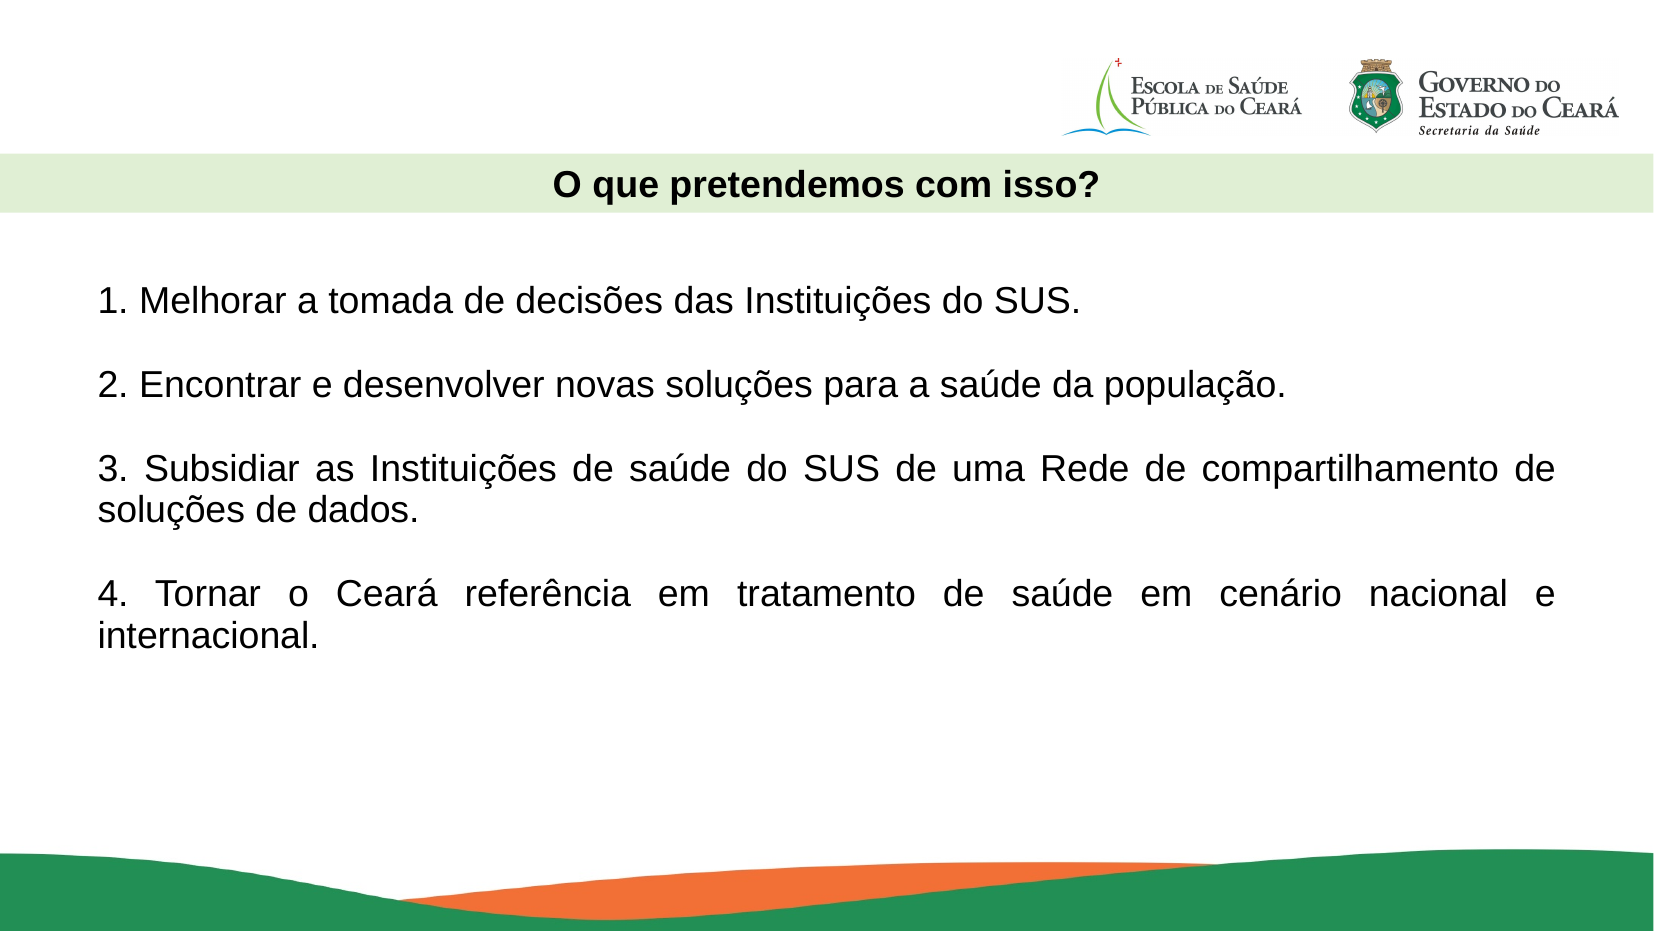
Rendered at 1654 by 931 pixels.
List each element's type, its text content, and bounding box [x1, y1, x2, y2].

picture [1061, 58, 1619, 136]
title O que pretendemos com isso? [0, 153, 1654, 213]
picture [0, 808, 1654, 931]
text_box 1. Melhorar a tomada de decisões das Instituições do SUS. 2. Encontrar e desenvolver novas soluções para a saúde da população. 3. Subsidiar as Instituições de saúde do SUS de uma Rede de compartilhamento de soluções de dados. 4. Tornar o Ceará referência em tratamento de saúde em cenário nacional e internacional. [82, 271, 1571, 829]
